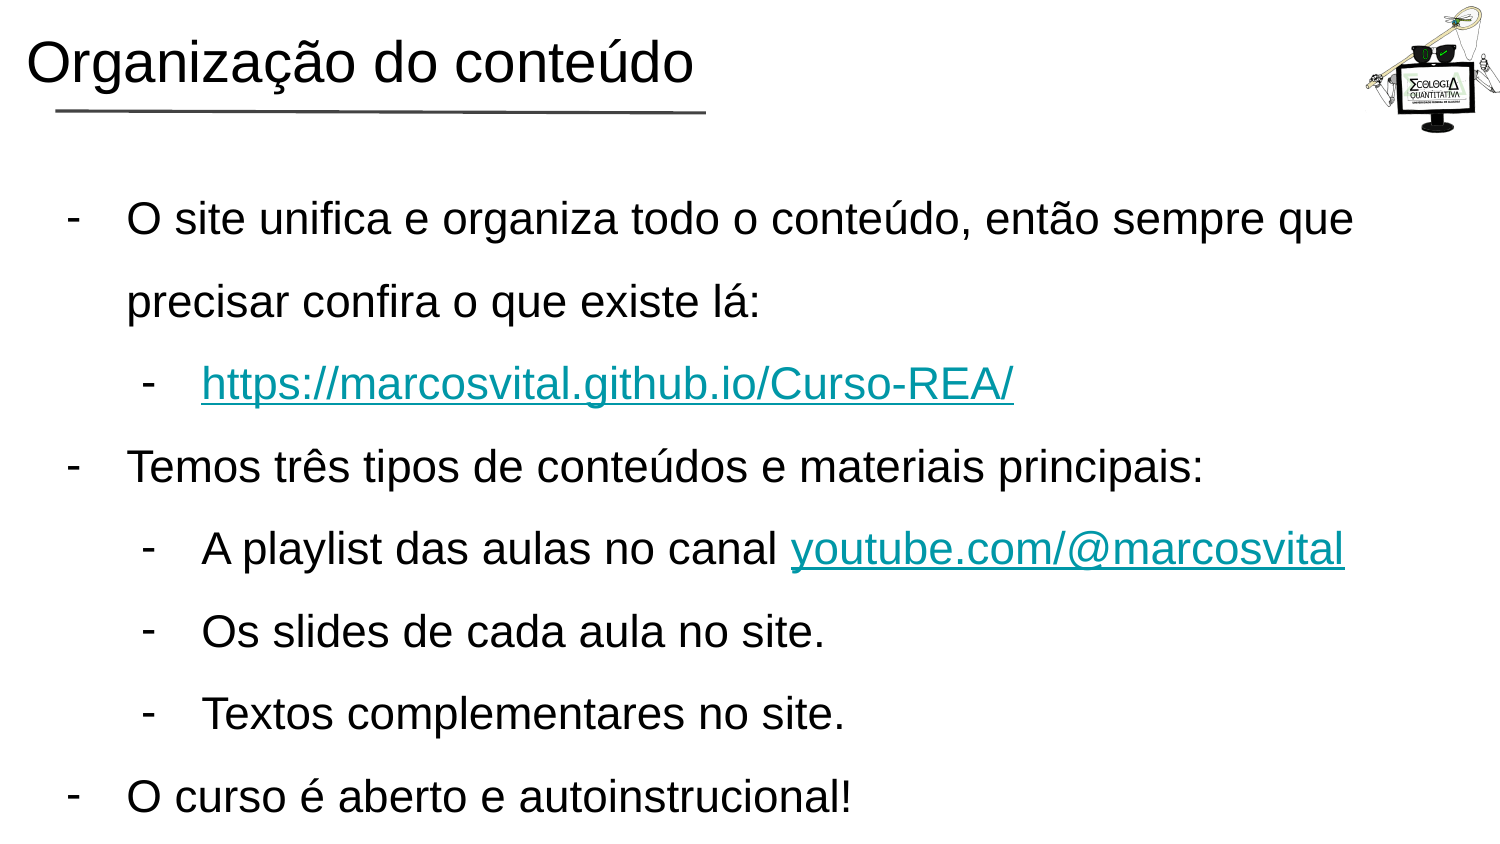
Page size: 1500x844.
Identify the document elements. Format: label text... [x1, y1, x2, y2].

text_box Organização do conteúdo [11, 9, 1210, 117]
text_box O site unifica e organiza todo o conteúdo, então sempre que precisar confira o que existe lá: https://marcosvital.github.io/Curso-REA/ Temos três tipos de conteúdos e materiais principais: A playlist das aulas no canal youtube.com/@marcosvital Os slides de cada aula no site. Textos complementares no site. O curso é aberto e autoinstrucional! [36, 146, 1417, 822]
picture [1365, 3, 1500, 135]
